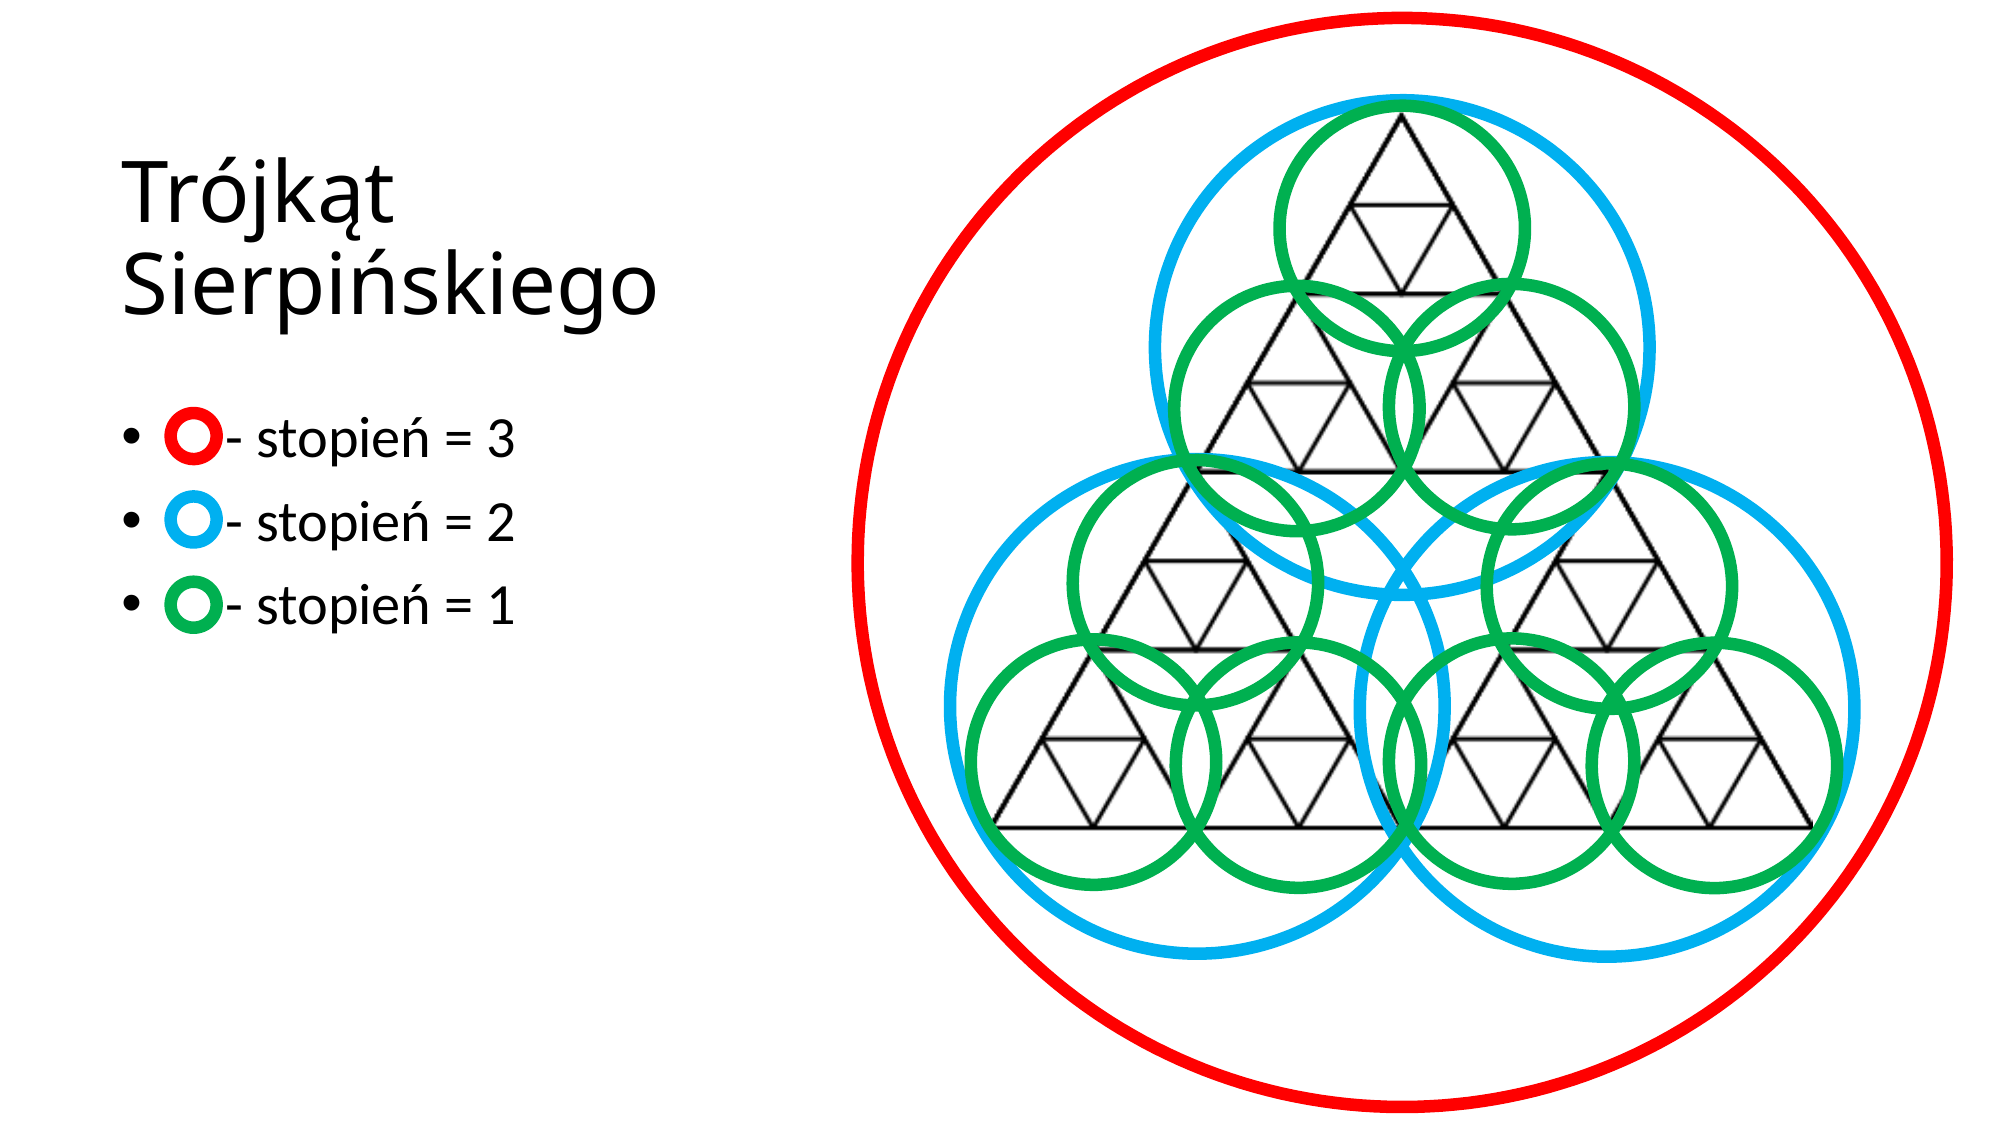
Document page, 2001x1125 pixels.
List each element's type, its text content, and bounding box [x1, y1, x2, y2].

picture [1420, 647, 1603, 849]
picture [1623, 650, 1706, 701]
picture [1274, 479, 1342, 523]
picture [1204, 650, 1388, 849]
picture [1314, 590, 1377, 651]
picture [1367, 674, 1398, 825]
picture [1468, 481, 1533, 521]
picture [1415, 291, 1499, 344]
picture [1182, 712, 1209, 817]
picture [1396, 719, 1414, 807]
picture [1079, 468, 1311, 684]
picture [1598, 715, 1628, 818]
picture [1190, 843, 1199, 849]
picture [1244, 527, 1310, 569]
picture [1307, 293, 1393, 344]
picture [1205, 650, 1289, 698]
list - stopień = 3 - stopień = 2 - stopień = 1 [106, 399, 706, 1021]
picture [1181, 293, 1397, 508]
picture [1708, 103, 1813, 194]
picture [1396, 365, 1413, 450]
picture [1099, 646, 1188, 698]
picture [1368, 481, 1441, 556]
picture [1495, 526, 1562, 569]
picture [1620, 650, 1813, 849]
picture [1510, 645, 1606, 702]
picture [1412, 675, 1438, 771]
picture [1690, 484, 1813, 681]
picture [1513, 470, 1608, 523]
picture [1197, 467, 1295, 524]
picture [1317, 525, 1394, 587]
picture [1372, 602, 1433, 689]
picture [991, 103, 1096, 194]
picture [1162, 117, 1335, 398]
picture [1286, 112, 1518, 335]
picture [1412, 523, 1491, 587]
picture [1493, 471, 1725, 682]
picture [1429, 590, 1489, 650]
picture [1475, 103, 1813, 559]
picture [991, 481, 1114, 682]
picture [991, 647, 1186, 849]
picture [1607, 844, 1615, 849]
picture [991, 103, 1330, 556]
picture [1413, 291, 1628, 506]
title Trójkąt Sierpińskiego [106, 103, 706, 379]
picture [1469, 117, 1643, 385]
